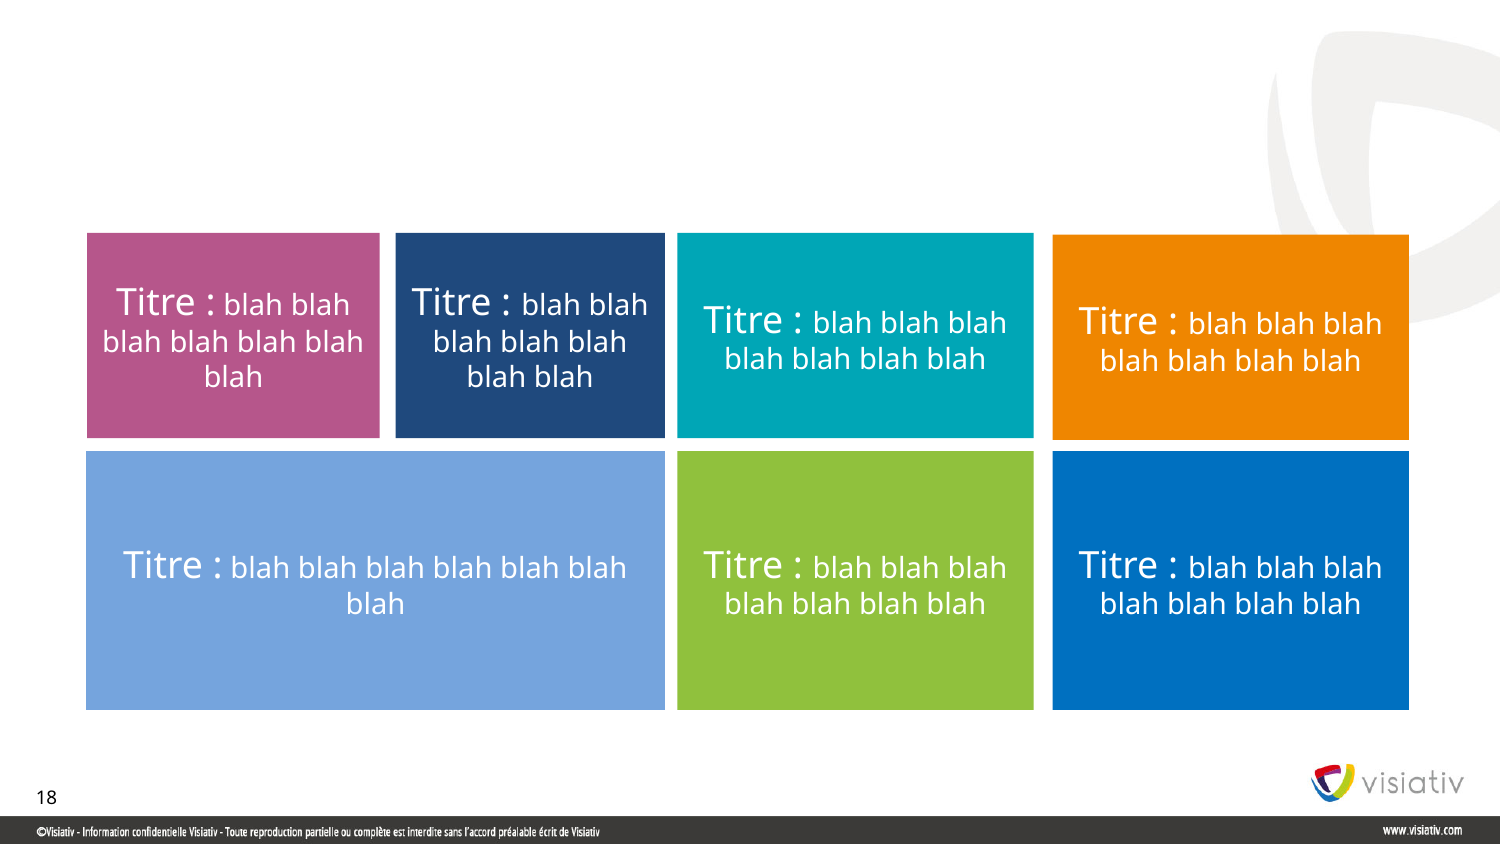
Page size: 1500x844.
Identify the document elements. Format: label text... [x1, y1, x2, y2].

text_box Titre : blah blah blah blah blah blah blah [677, 232, 1034, 439]
text_box Titre : blah blah blah blah blah blah blah [1052, 234, 1409, 440]
text_box Titre : blah blah blah blah blah blah blah [677, 451, 1034, 710]
text_box Titre : blah blah blah blah blah blah blah [395, 232, 665, 439]
text_box Titre : blah blah blah blah blah blah blah [1052, 451, 1409, 710]
picture [0, 0, 1500, 844]
text_box Titre : blah blah blah blah blah blah blah [86, 451, 665, 710]
text_box Titre : blah blah blah blah blah blah blah [87, 232, 380, 439]
